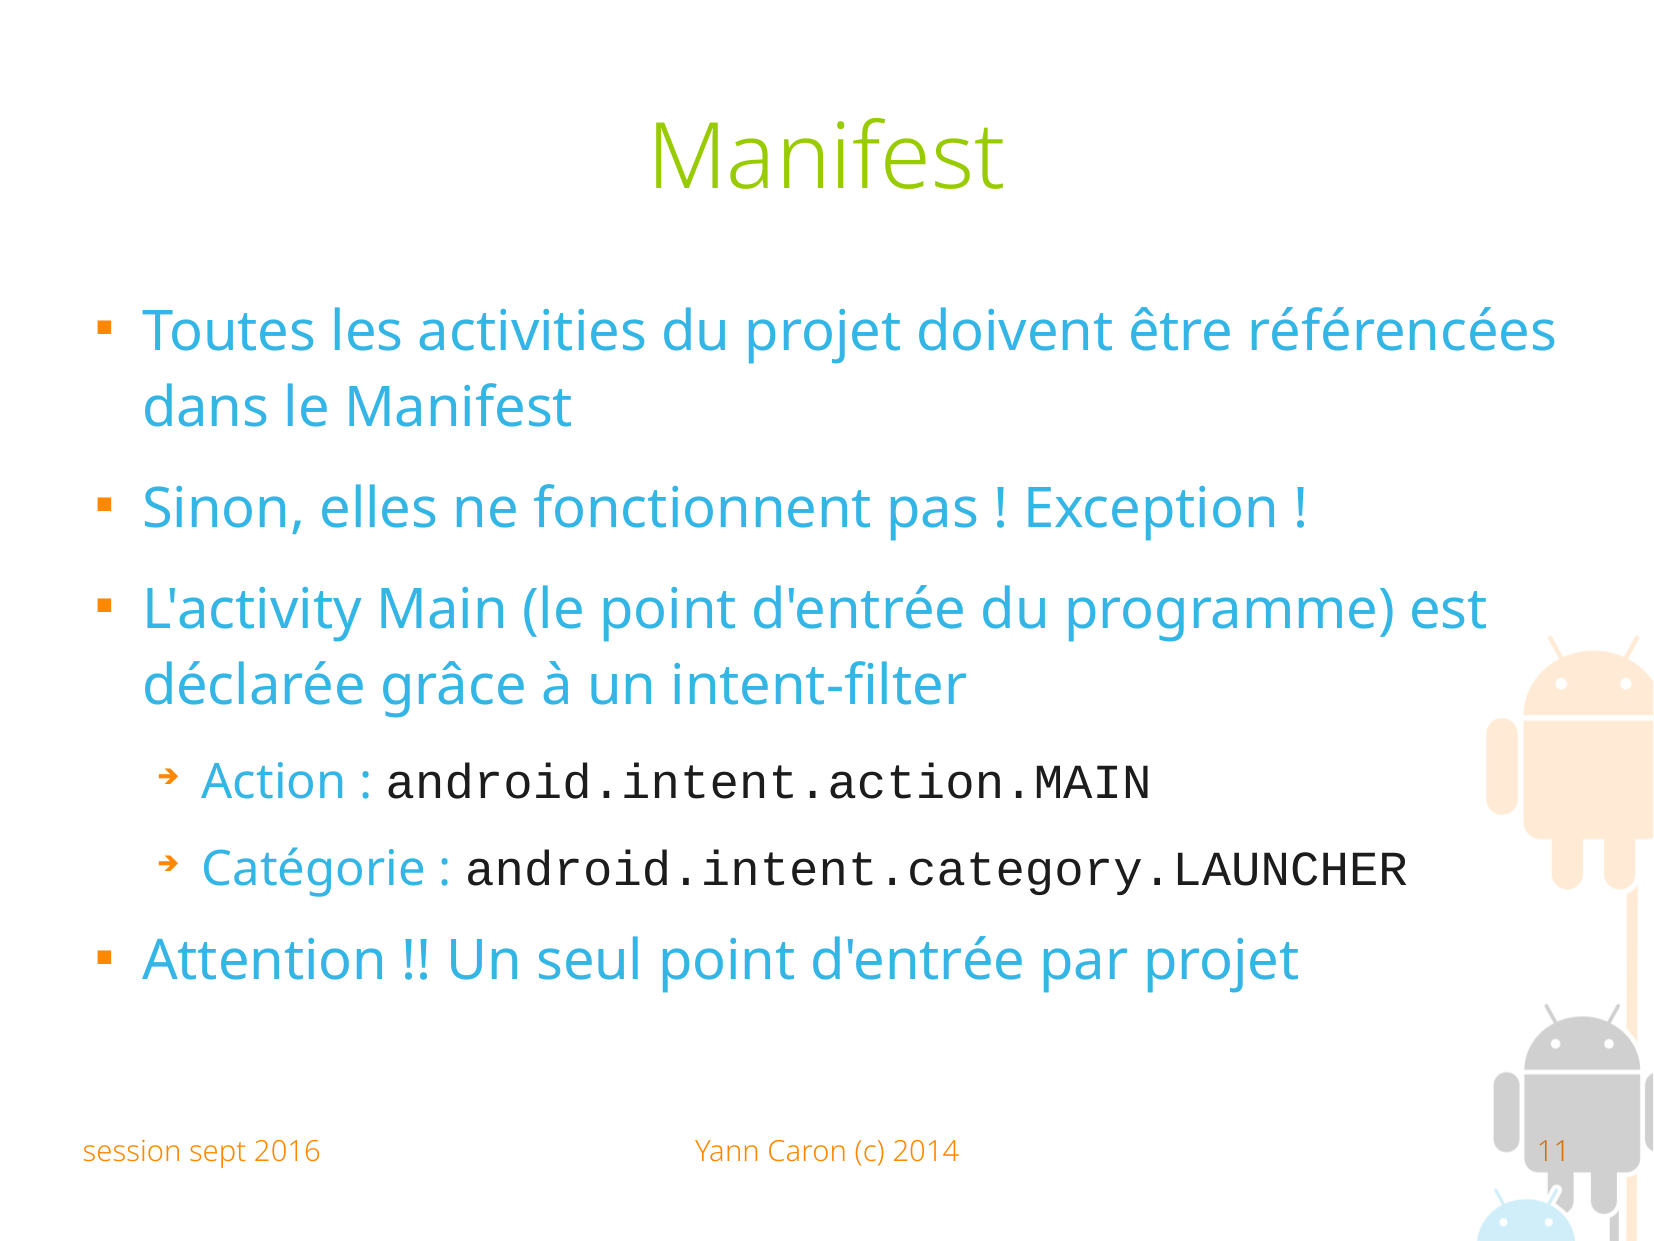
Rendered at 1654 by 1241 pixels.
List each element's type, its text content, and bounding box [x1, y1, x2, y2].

title Manifest [82, 49, 1571, 257]
picture [240, 423, 1654, 1241]
list Toutes les activities du projet doivent être référencées dans le Manifest Sinon, elles ne fonctionnent pas ! Exception ! L'activity Main (le point d'entrée du programme) est déclarée grâce à un intent-filter Action : android.intent.action.MAIN Catégorie : android.intent.category.LAUNCHER Attention !! Un seul point d'entrée par projet [82, 290, 1571, 1010]
